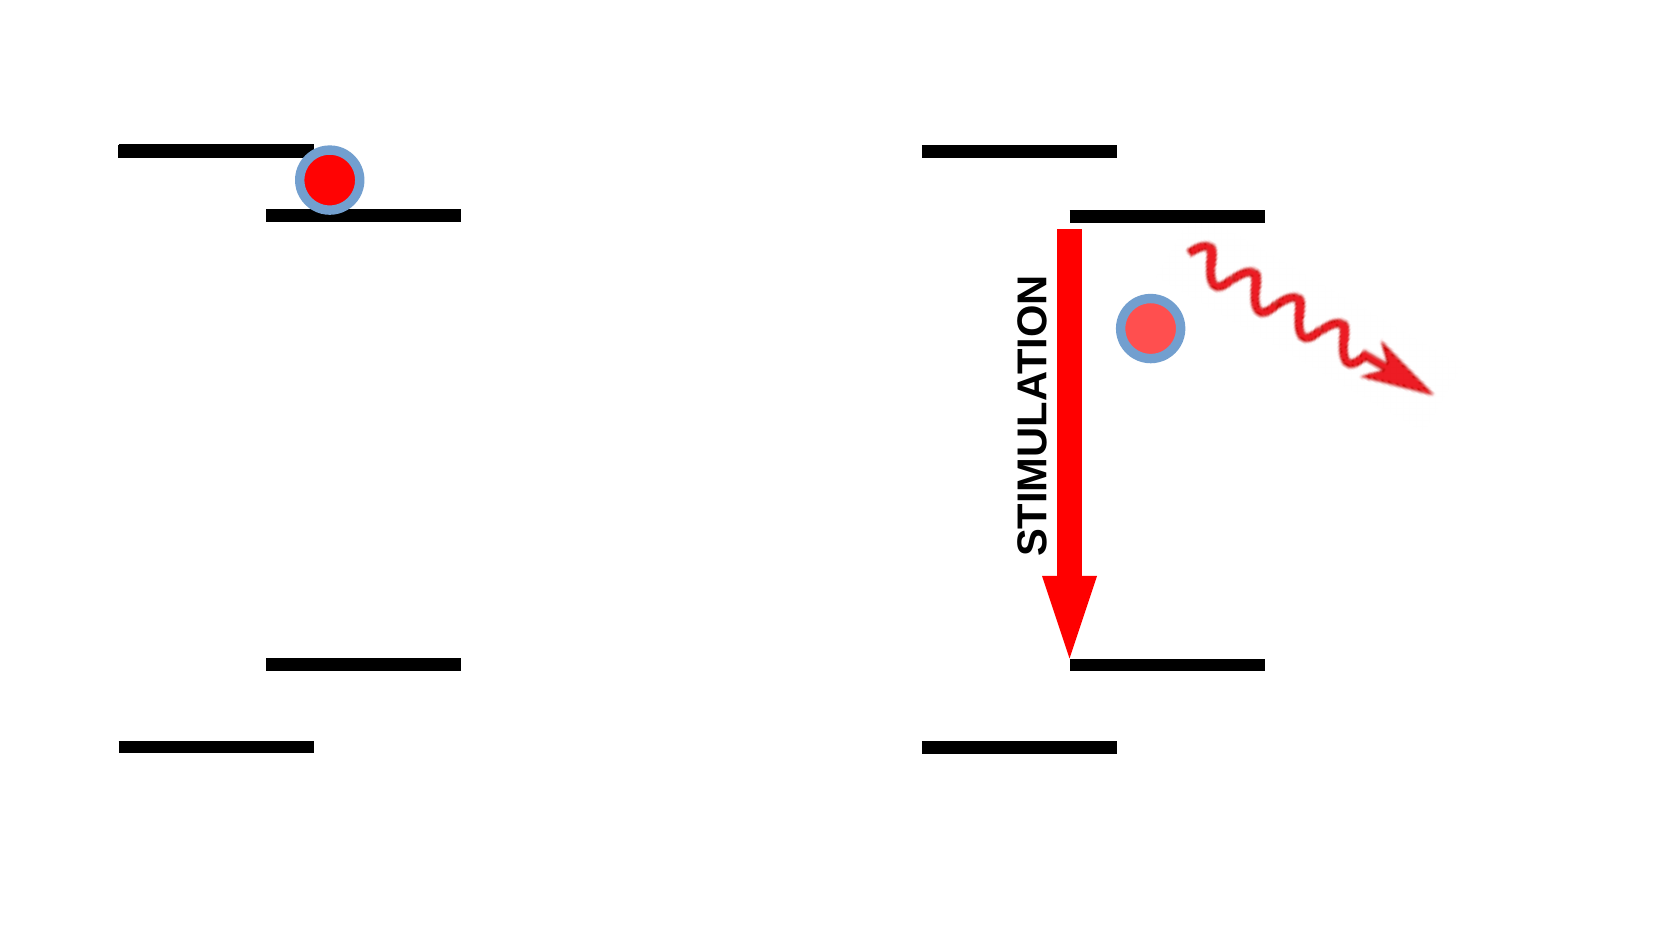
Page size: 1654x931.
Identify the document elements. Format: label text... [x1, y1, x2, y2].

text_box STIMULATION [1001, 160, 1063, 671]
picture [1156, 223, 1462, 432]
text_box [299, 150, 360, 211]
text_box [1120, 298, 1181, 359]
